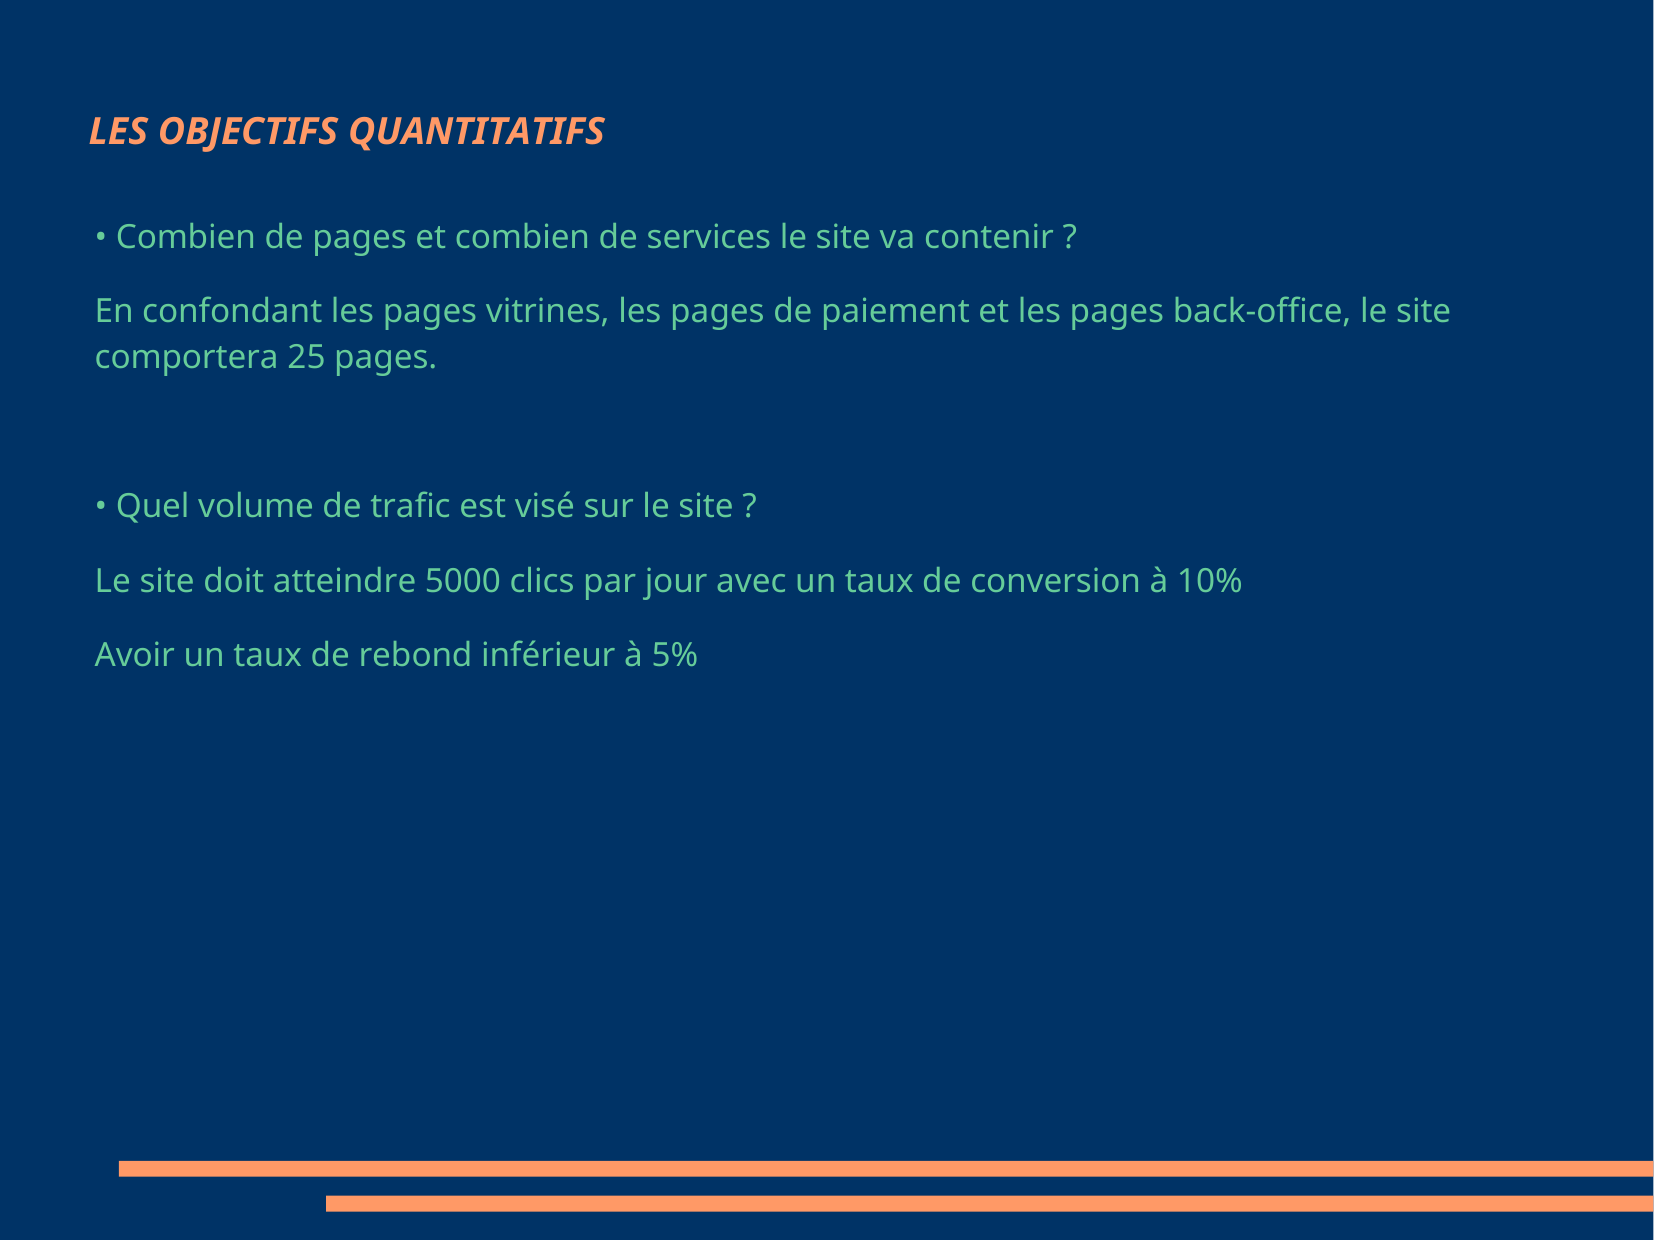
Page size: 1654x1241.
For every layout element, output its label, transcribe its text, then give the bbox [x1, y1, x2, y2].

title LES OBJECTIFS QUANTITATIFS [88, 40, 1534, 249]
list • Combien de pages et combien de services le site va contenir ? En confondant les pages vitrines, les pages de paiement et les pages back-office, le site comportera 25 pages. • Quel volume de trafic est visé sur le site ? Le site doit atteindre 5000 clics par jour avec un taux de conversion à 10% Avoir un taux de rebond inférieur à 5% [94, 212, 1476, 994]
